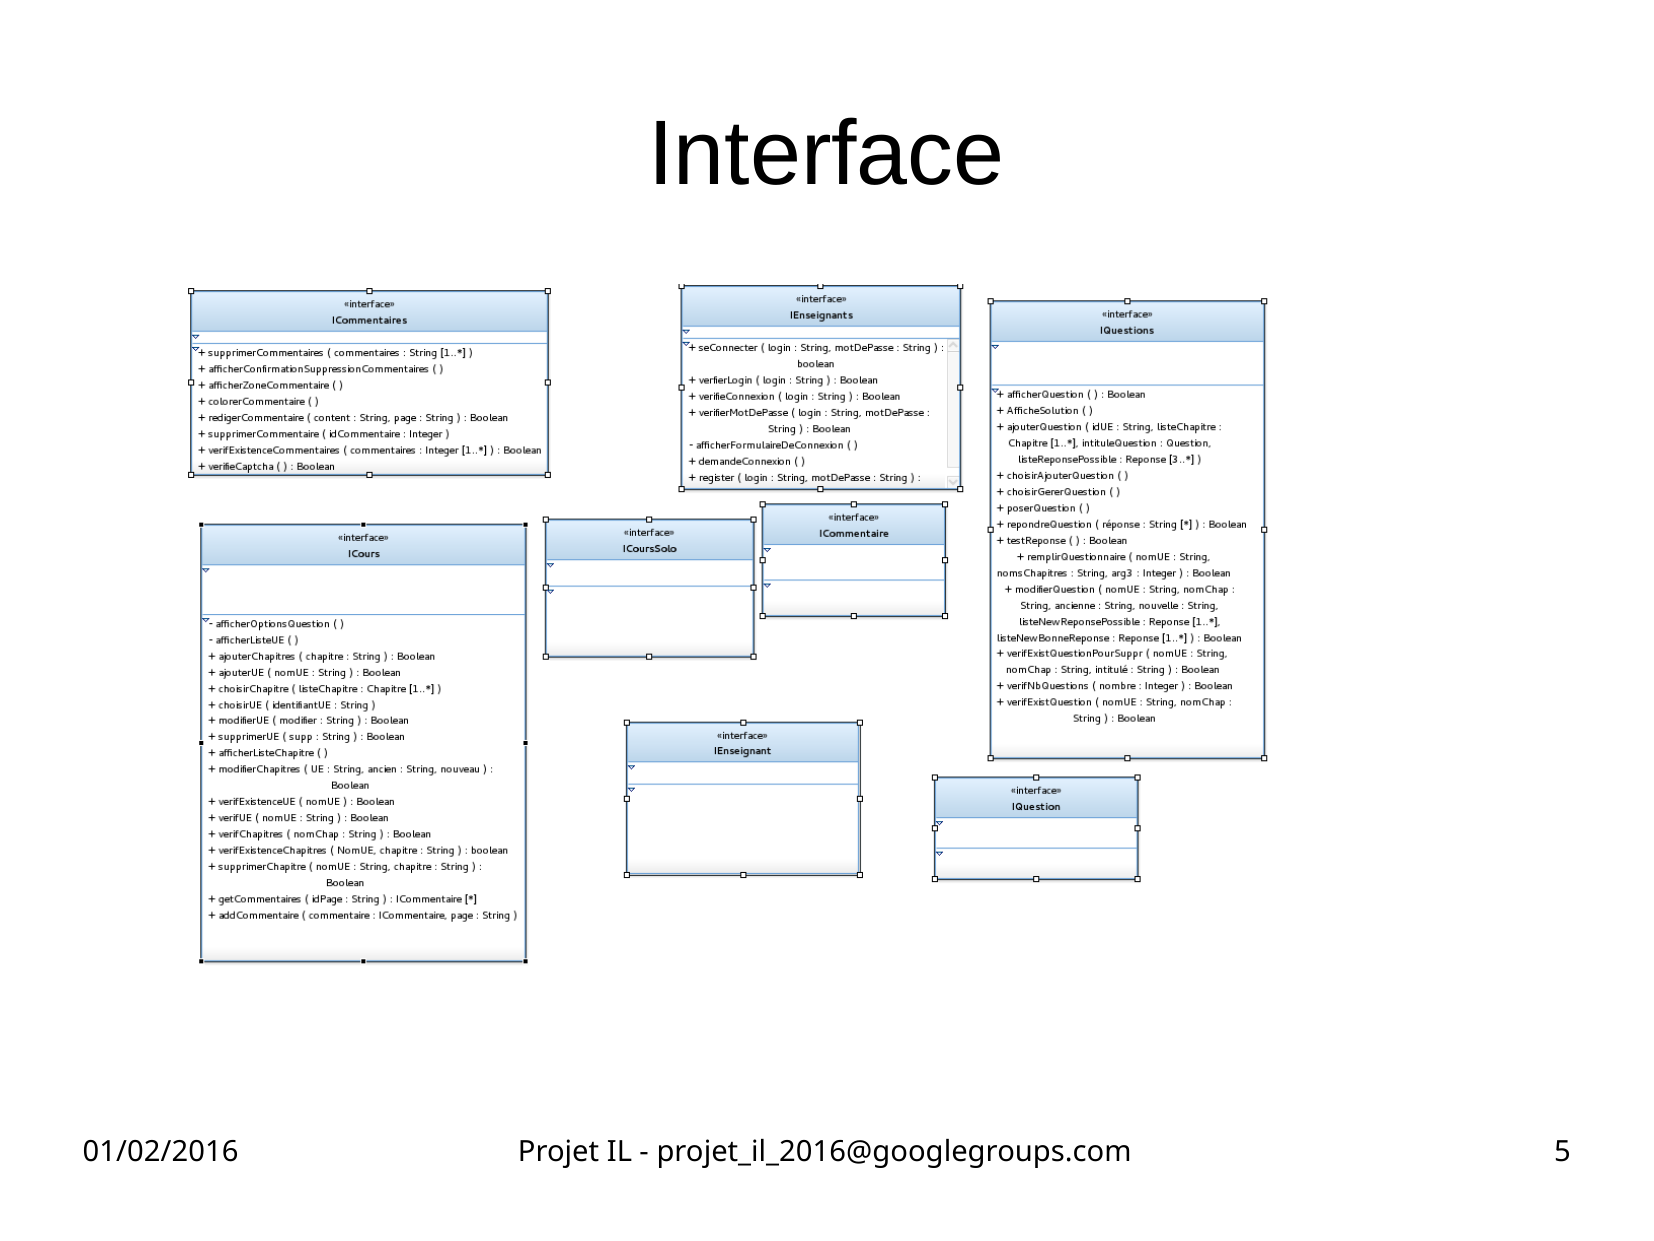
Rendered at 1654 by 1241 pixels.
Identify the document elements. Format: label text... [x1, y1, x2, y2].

picture [180, 284, 1323, 1005]
title Interface [82, 49, 1571, 257]
